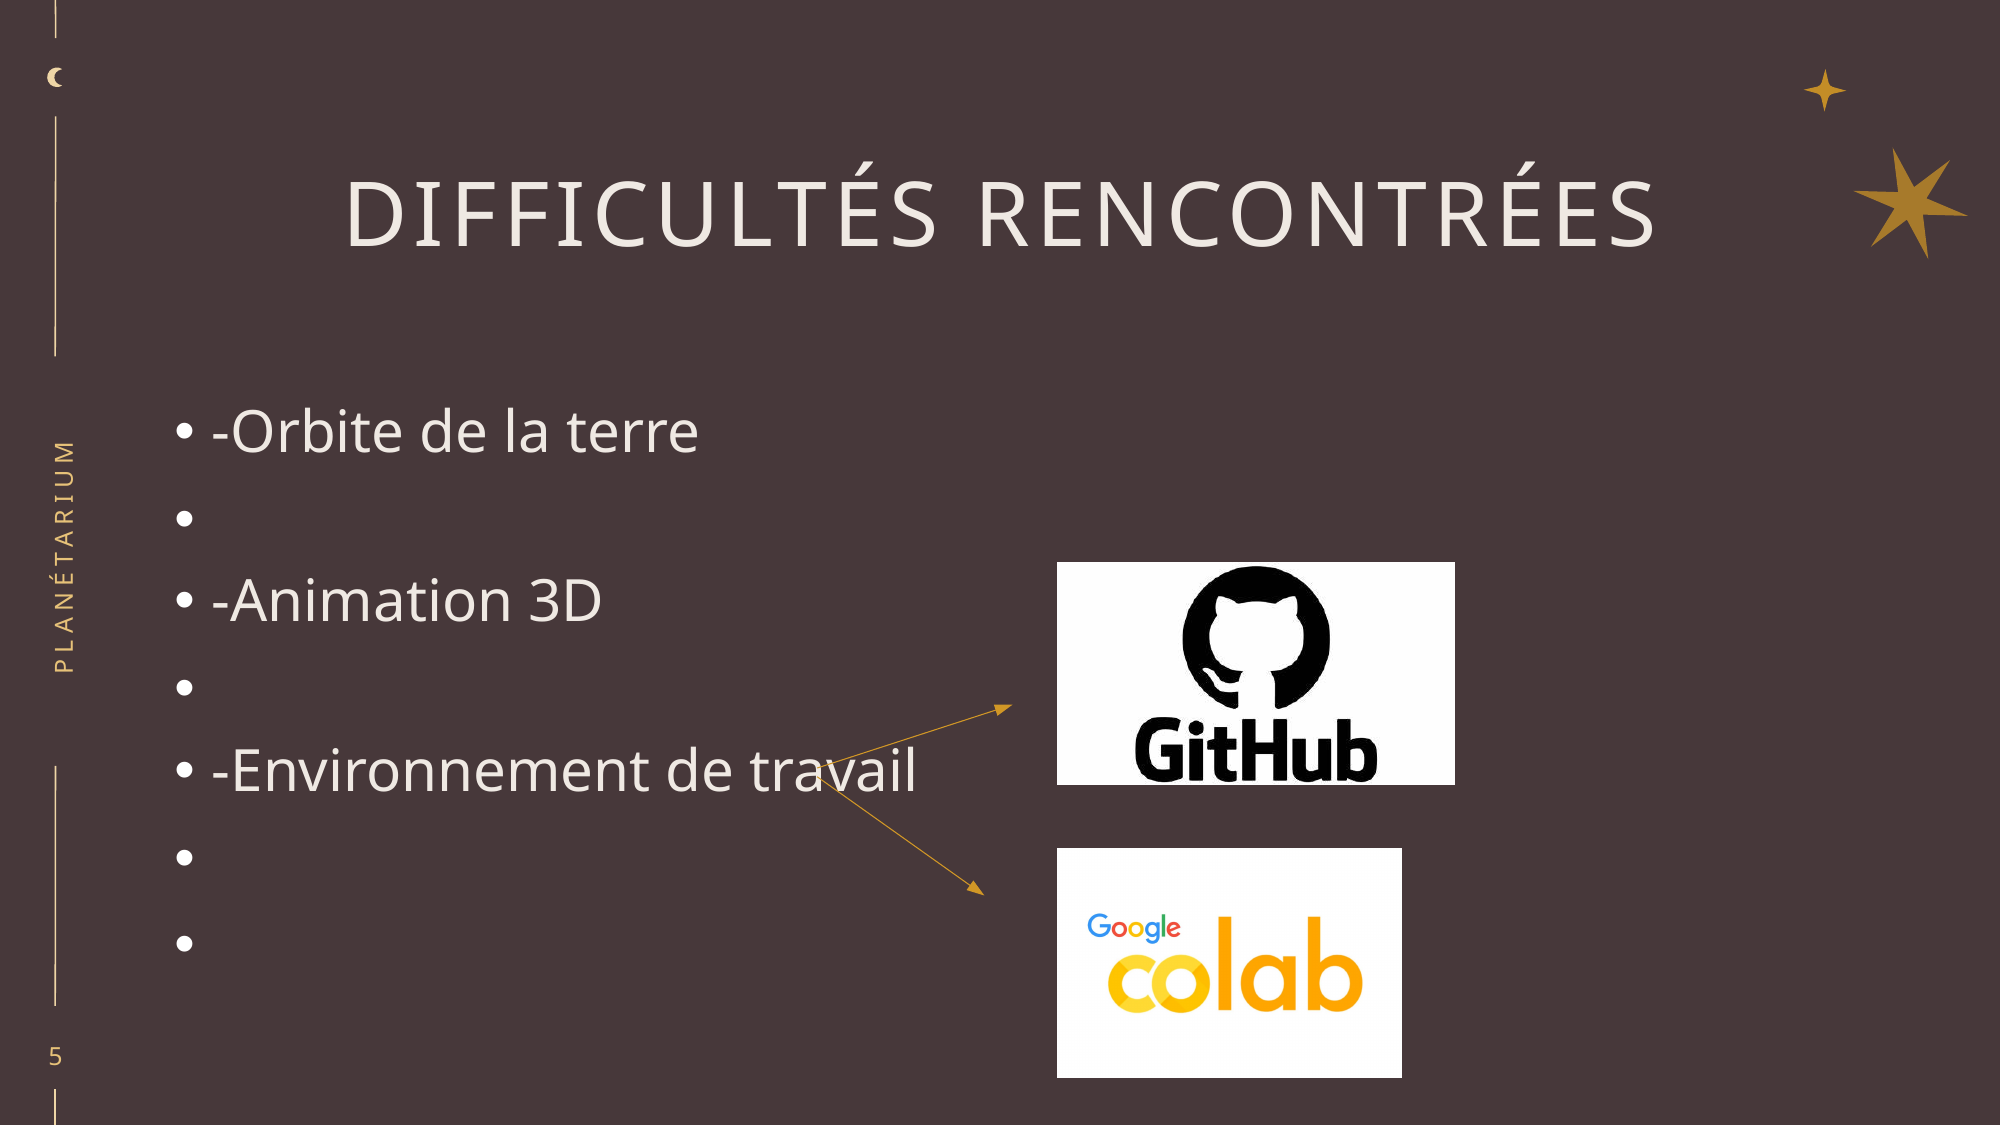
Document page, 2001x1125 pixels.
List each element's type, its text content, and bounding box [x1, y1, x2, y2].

title Difficultés rencontrées [175, 161, 1826, 275]
picture [1057, 562, 1455, 786]
text_box Planétarium [40, 348, 71, 769]
picture [1057, 848, 1402, 1078]
text_box [25, 1032, 86, 1063]
list -Orbite de la terre -Animation 3D -Environnement de travail [174, 401, 1826, 1074]
